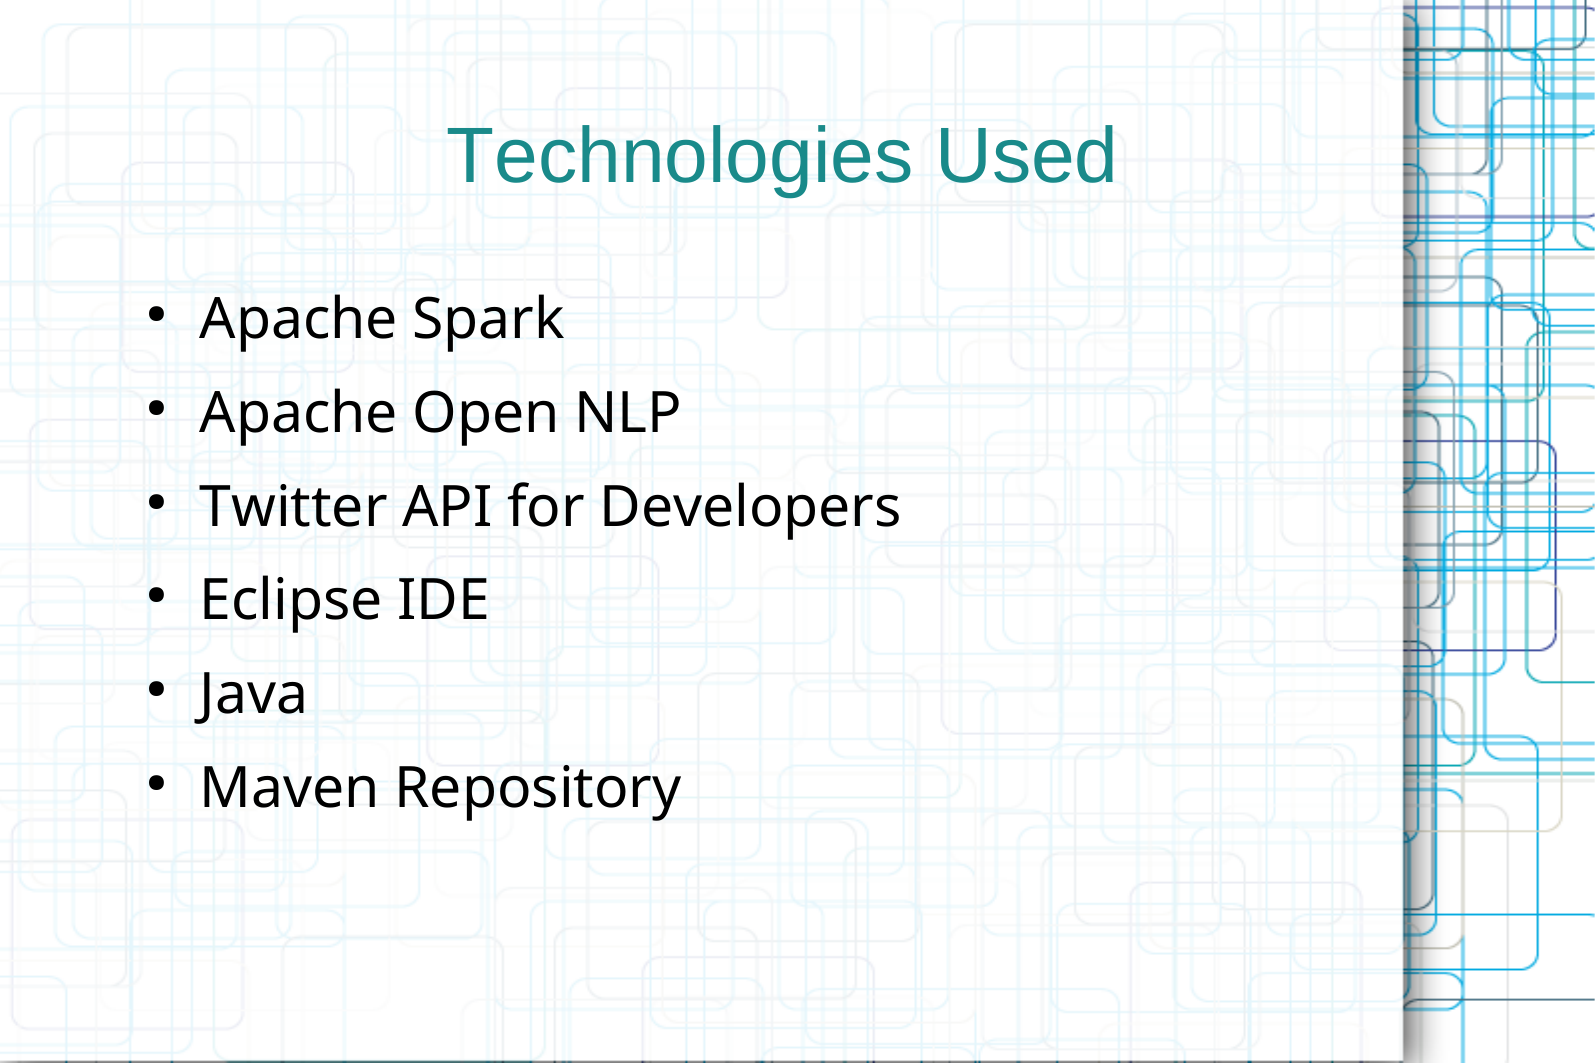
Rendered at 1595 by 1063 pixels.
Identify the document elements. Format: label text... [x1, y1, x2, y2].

list Apache Spark Apache Open NLP Twitter API for Developers Eclipse IDE Java Maven Repository [113, 274, 1515, 1046]
title Technologies Used [113, 96, 1453, 241]
picture [0, 0, 1595, 1063]
